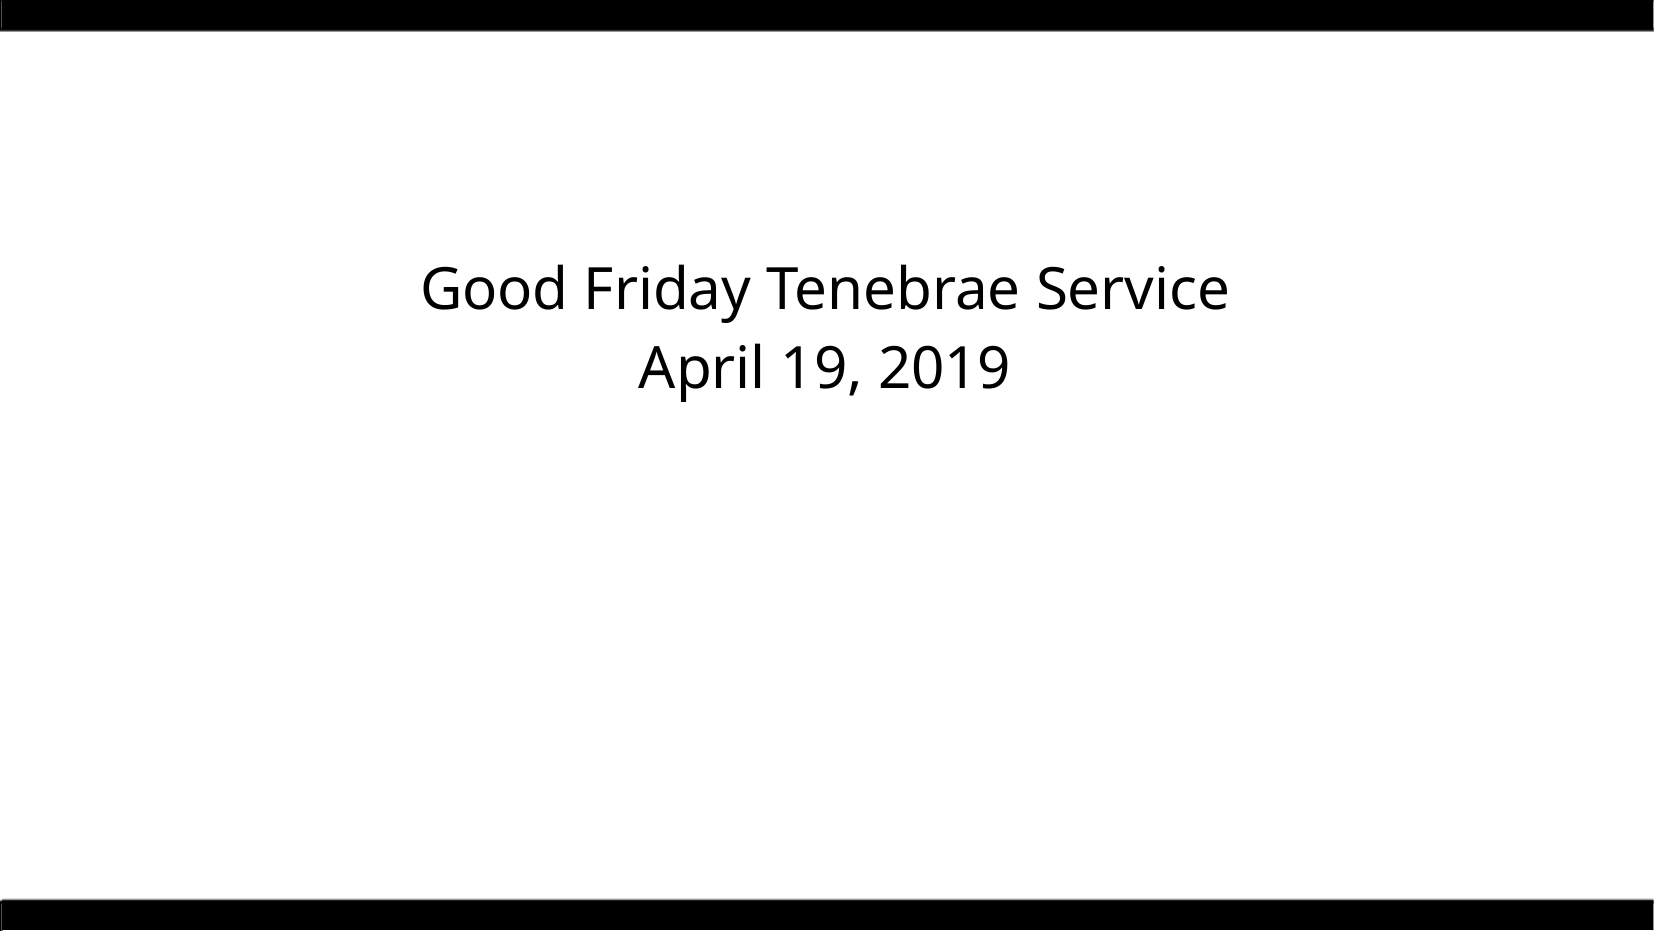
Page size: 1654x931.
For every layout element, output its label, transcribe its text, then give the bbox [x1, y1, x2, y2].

picture [0, 0, 1654, 931]
text_box Good Friday Tenebrae Service April 19, 2019 [240, 240, 1411, 410]
